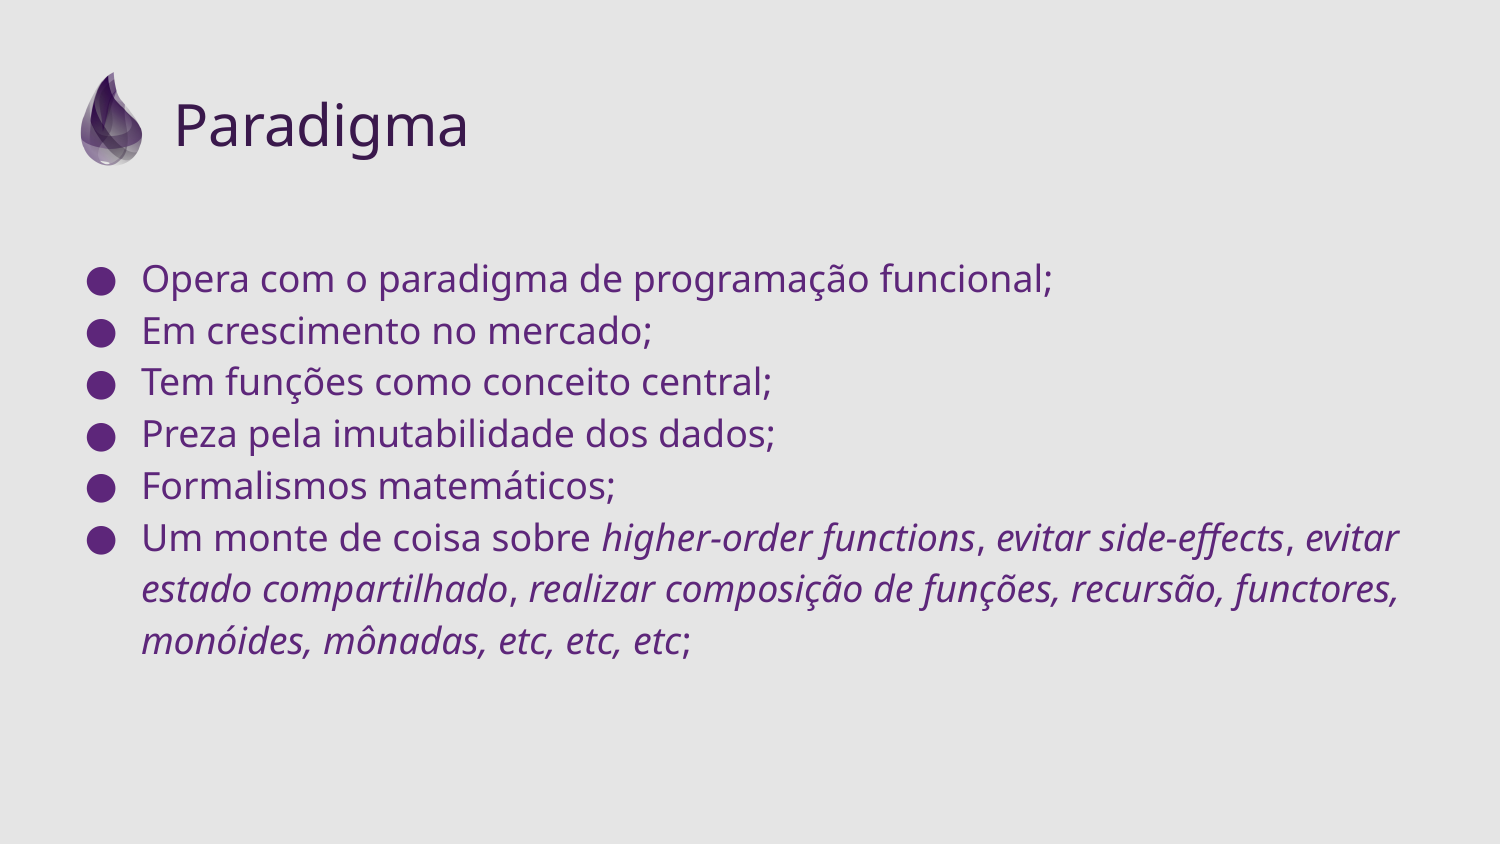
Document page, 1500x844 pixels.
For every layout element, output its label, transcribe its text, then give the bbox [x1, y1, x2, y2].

list Opera com o paradigma de programação funcional; Em crescimento no mercado; Tem funções como conceito central; Preza pela imutabilidade dos dados; Formalismos matemáticos; Um monte de coisa sobre higher-order functions, evitar side-effects, evitar estado compartilhado, realizar composição de funções, recursão, functores, monóides, mônadas, etc, etc, etc; [51, 233, 1418, 794]
title Paradigma [158, 72, 1449, 167]
picture [64, 72, 158, 167]
